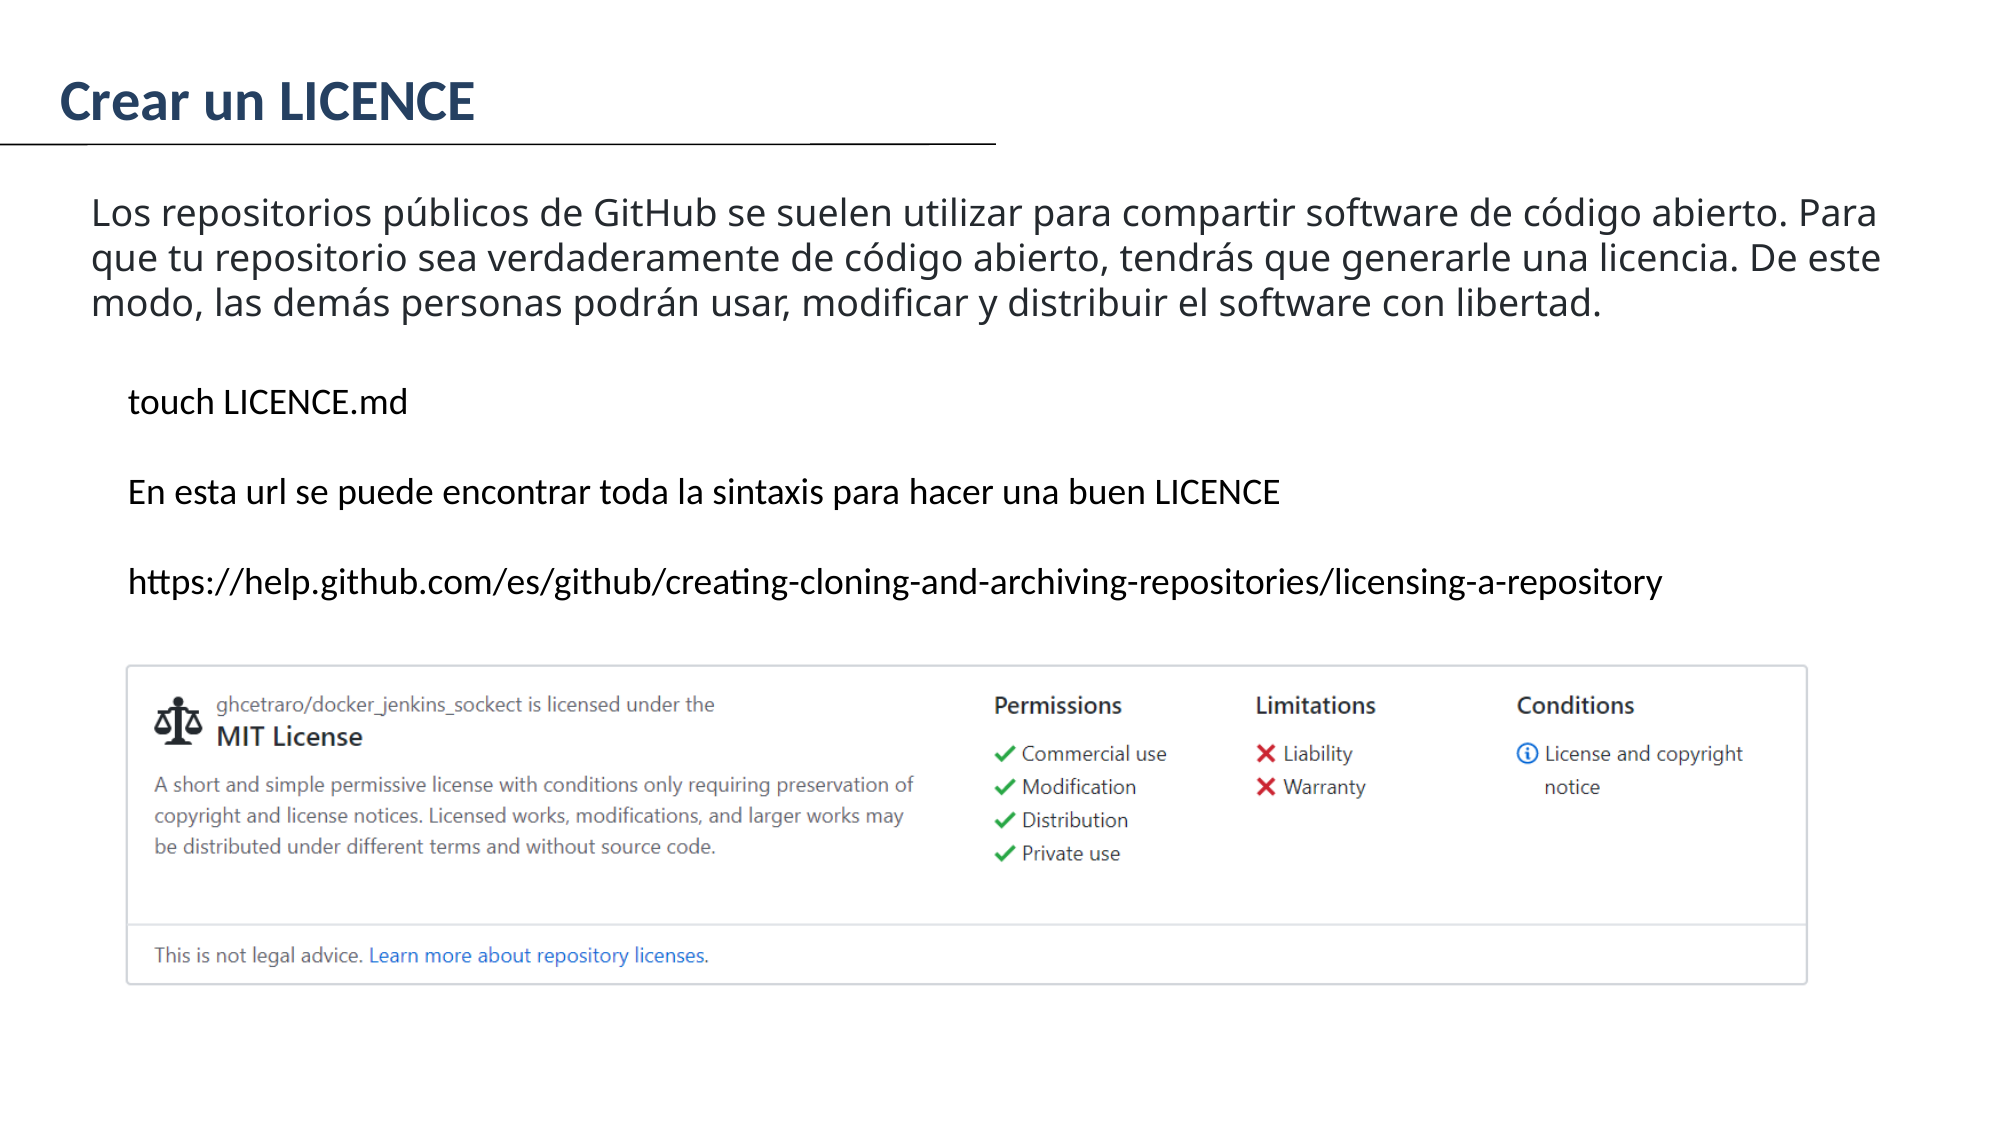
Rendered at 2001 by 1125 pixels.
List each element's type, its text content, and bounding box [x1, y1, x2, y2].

text_box Los repositorios públicos de GitHub se suelen utilizar para compartir software de código abierto. Para que tu repositorio sea verdaderamente de código abierto, tendrás que generarle una licencia. De este modo, las demás personas podrán usar, modificar y distribuir el software con libertad. [76, 181, 1911, 332]
picture [112, 652, 1823, 998]
text_box Crear un LICENCE [45, 54, 1051, 141]
text_box touch LICENCE.md En esta url se puede encontrar toda la sintaxis para hacer una buen LICENCE https://help.github.com/es/github/creating-cloning-and-archiving-repositories/licensing-a-repository [113, 370, 1858, 610]
